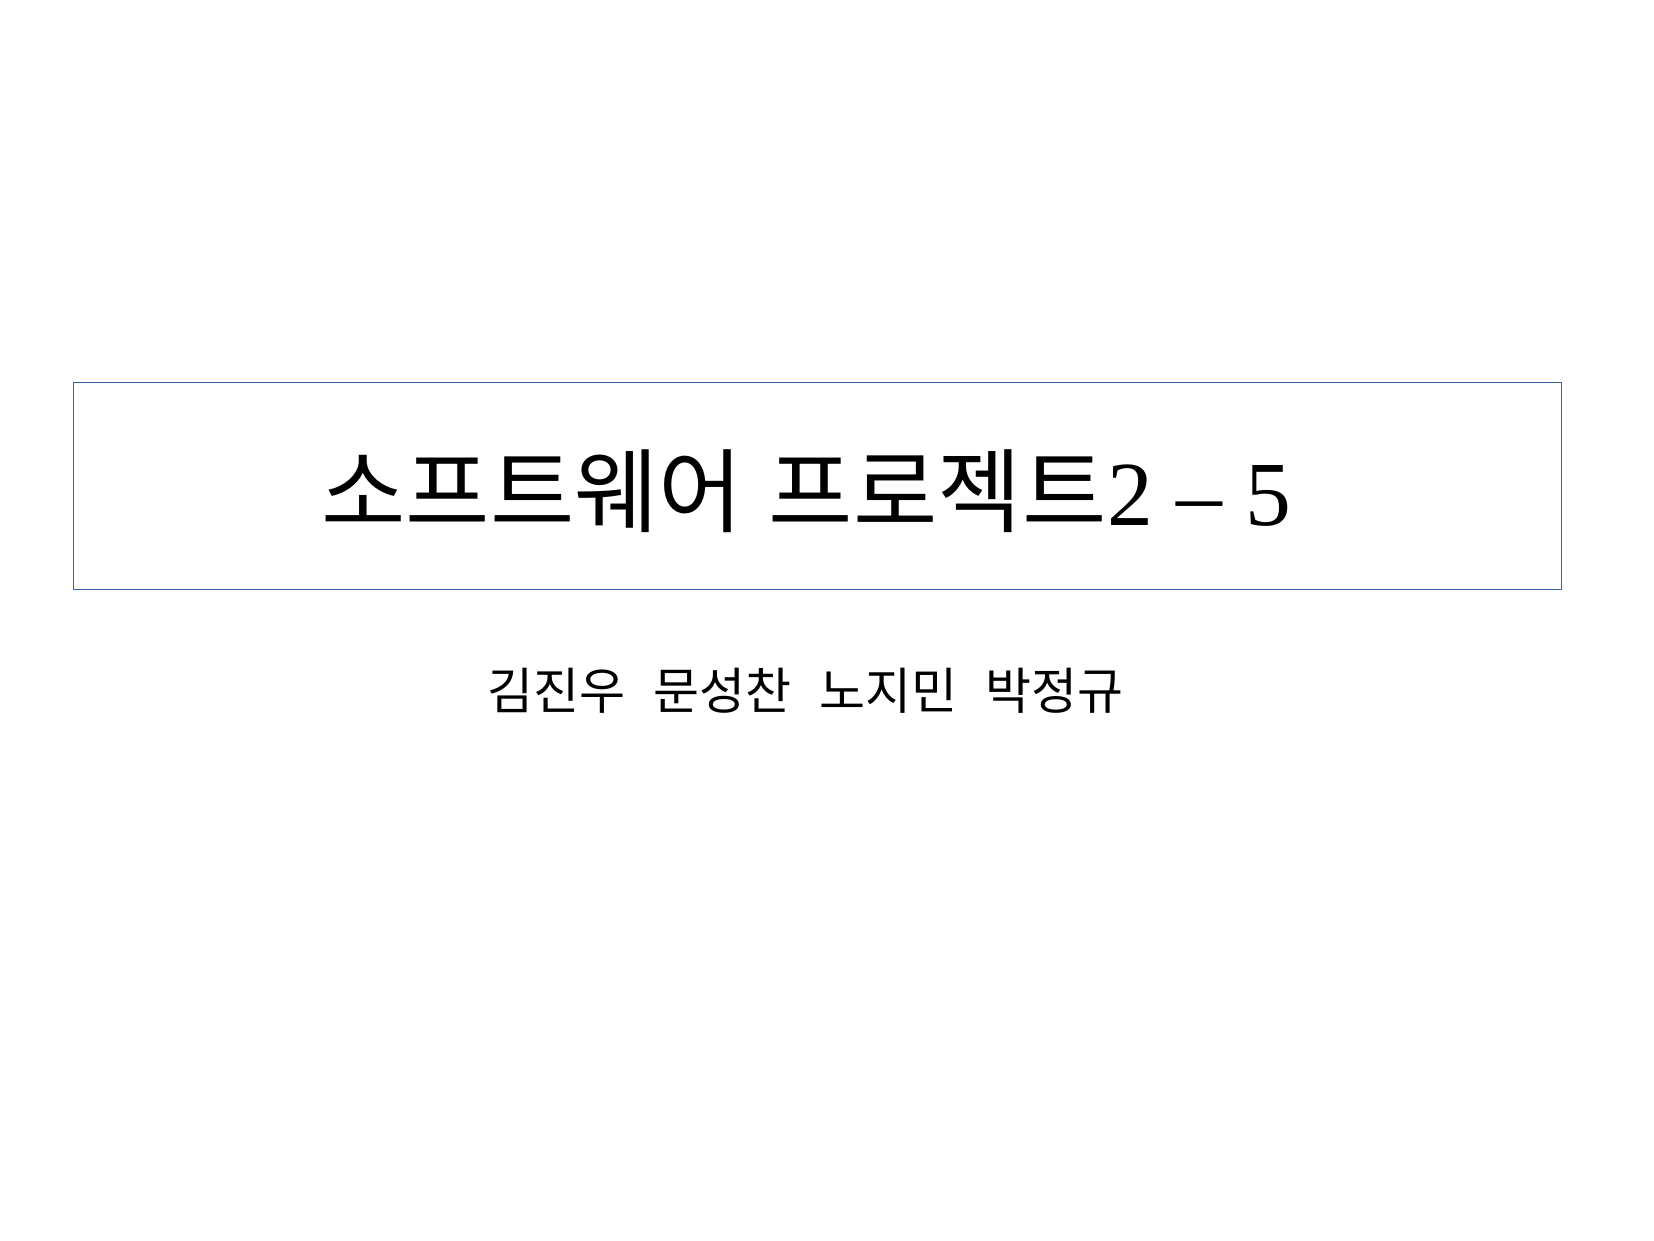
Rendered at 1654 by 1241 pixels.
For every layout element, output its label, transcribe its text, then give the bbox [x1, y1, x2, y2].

text_box 김진우 문성찬 노지민 박정규 [472, 643, 1477, 916]
title 소프트웨어 프로젝트2 – 5 [73, 382, 1562, 590]
